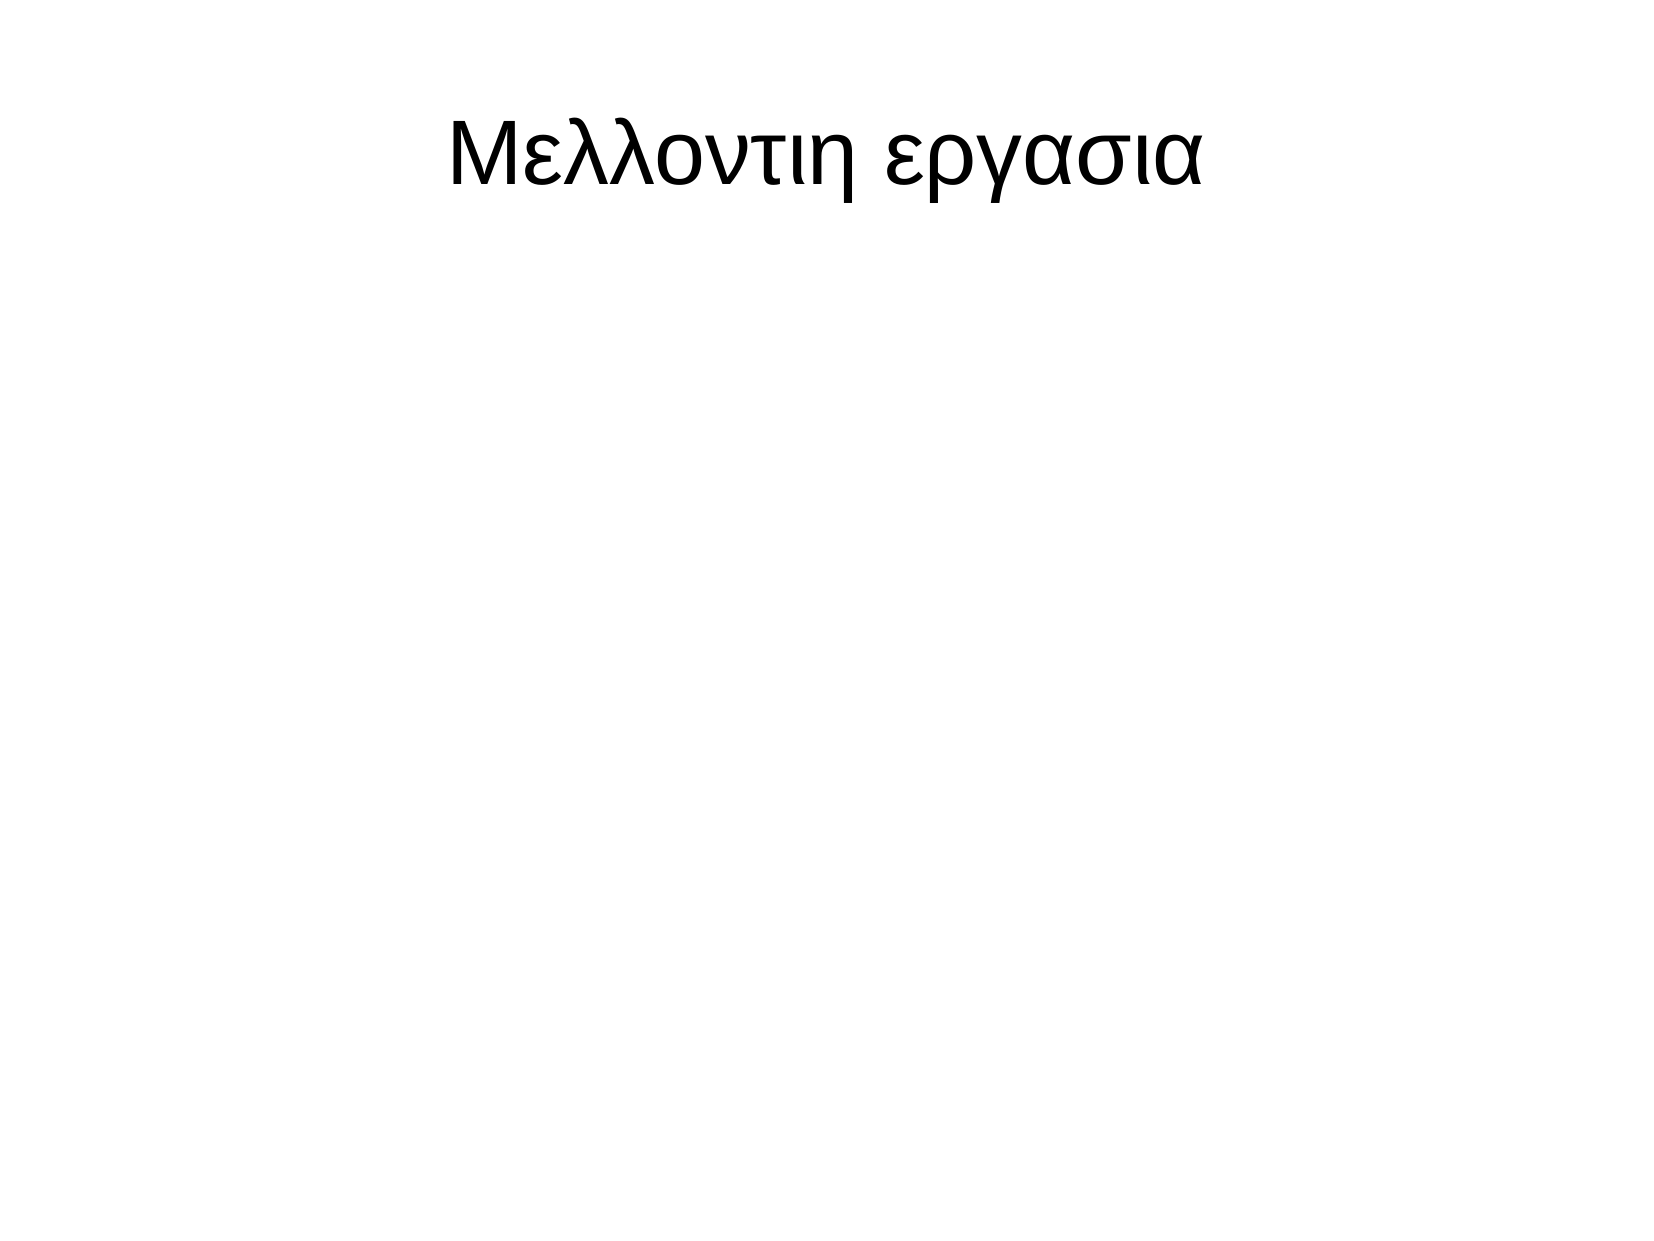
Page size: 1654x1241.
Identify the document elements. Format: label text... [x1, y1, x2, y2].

title Μελλοντιη εργασια [82, 49, 1571, 257]
